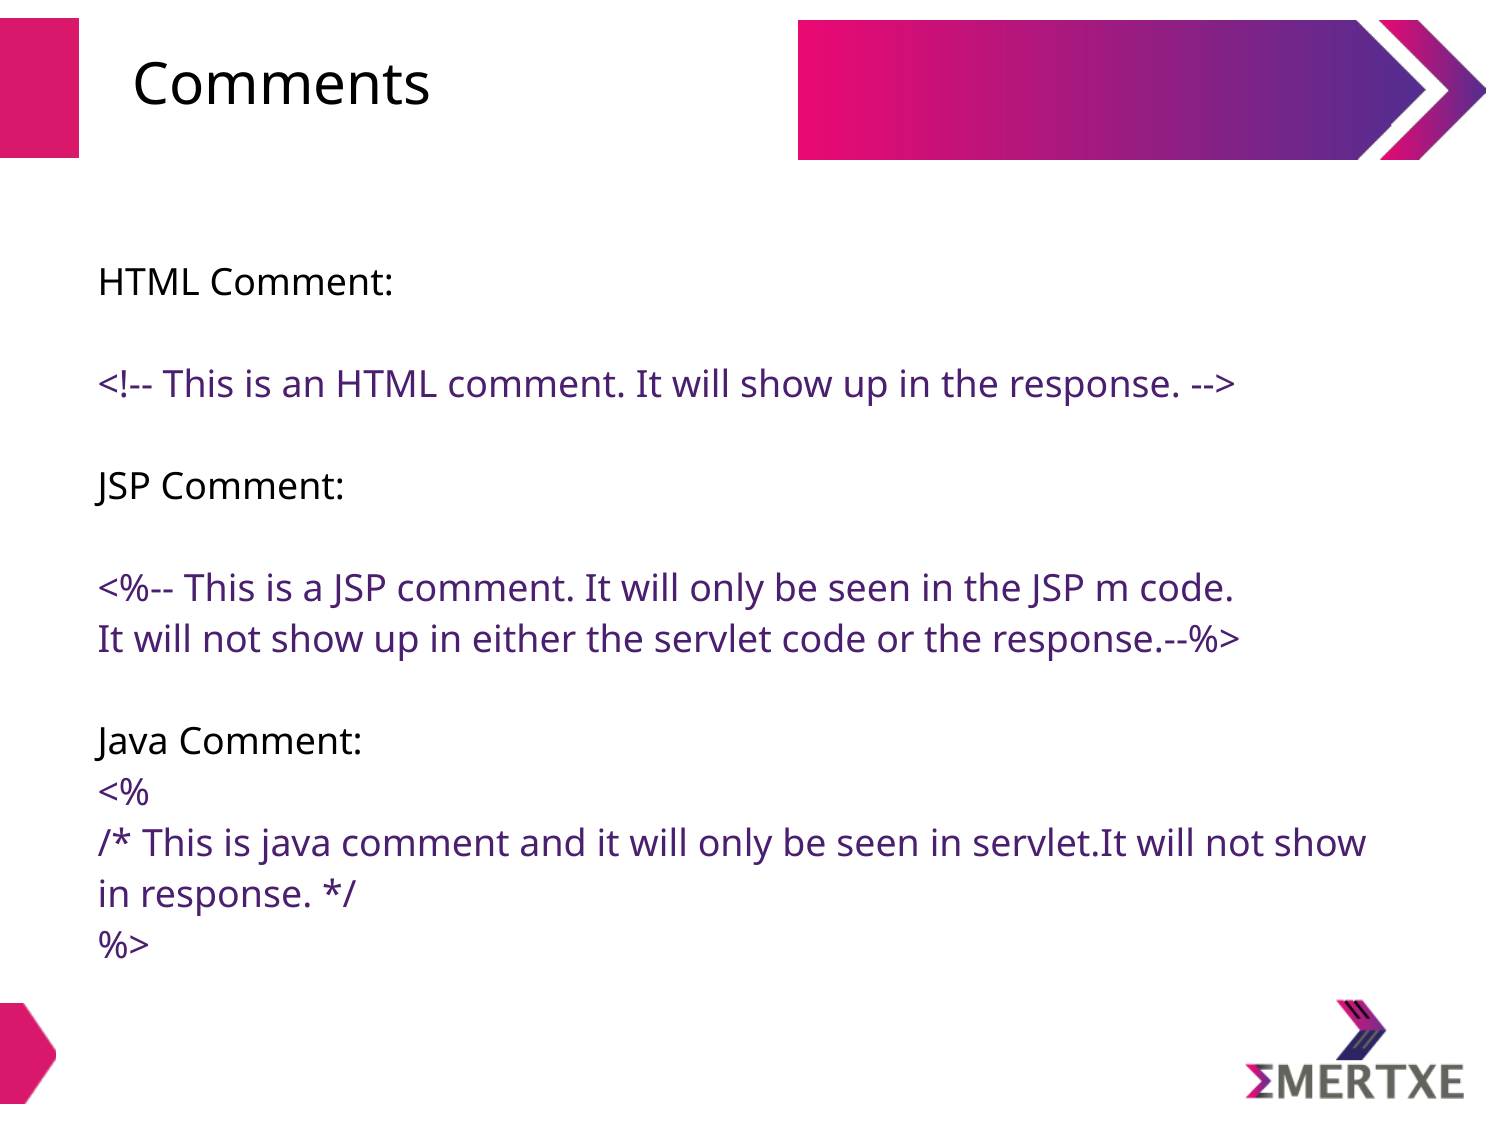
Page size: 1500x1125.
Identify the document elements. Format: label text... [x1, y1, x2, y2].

picture [798, 20, 1486, 160]
text_box Comments [118, 35, 721, 119]
picture [1245, 996, 1465, 1099]
text_box HTML Comment: <!-- This is an HTML comment. It will show up in the response. --> JSP Comment: <%-- This is a JSP comment. It will only be seen in the JSP m code. It will not show up in either the servlet code or the response.--%> Java Comment: <% /* This is java comment and it will only be seen in servlet.It will not show in response. */ %> [82, 248, 1394, 879]
